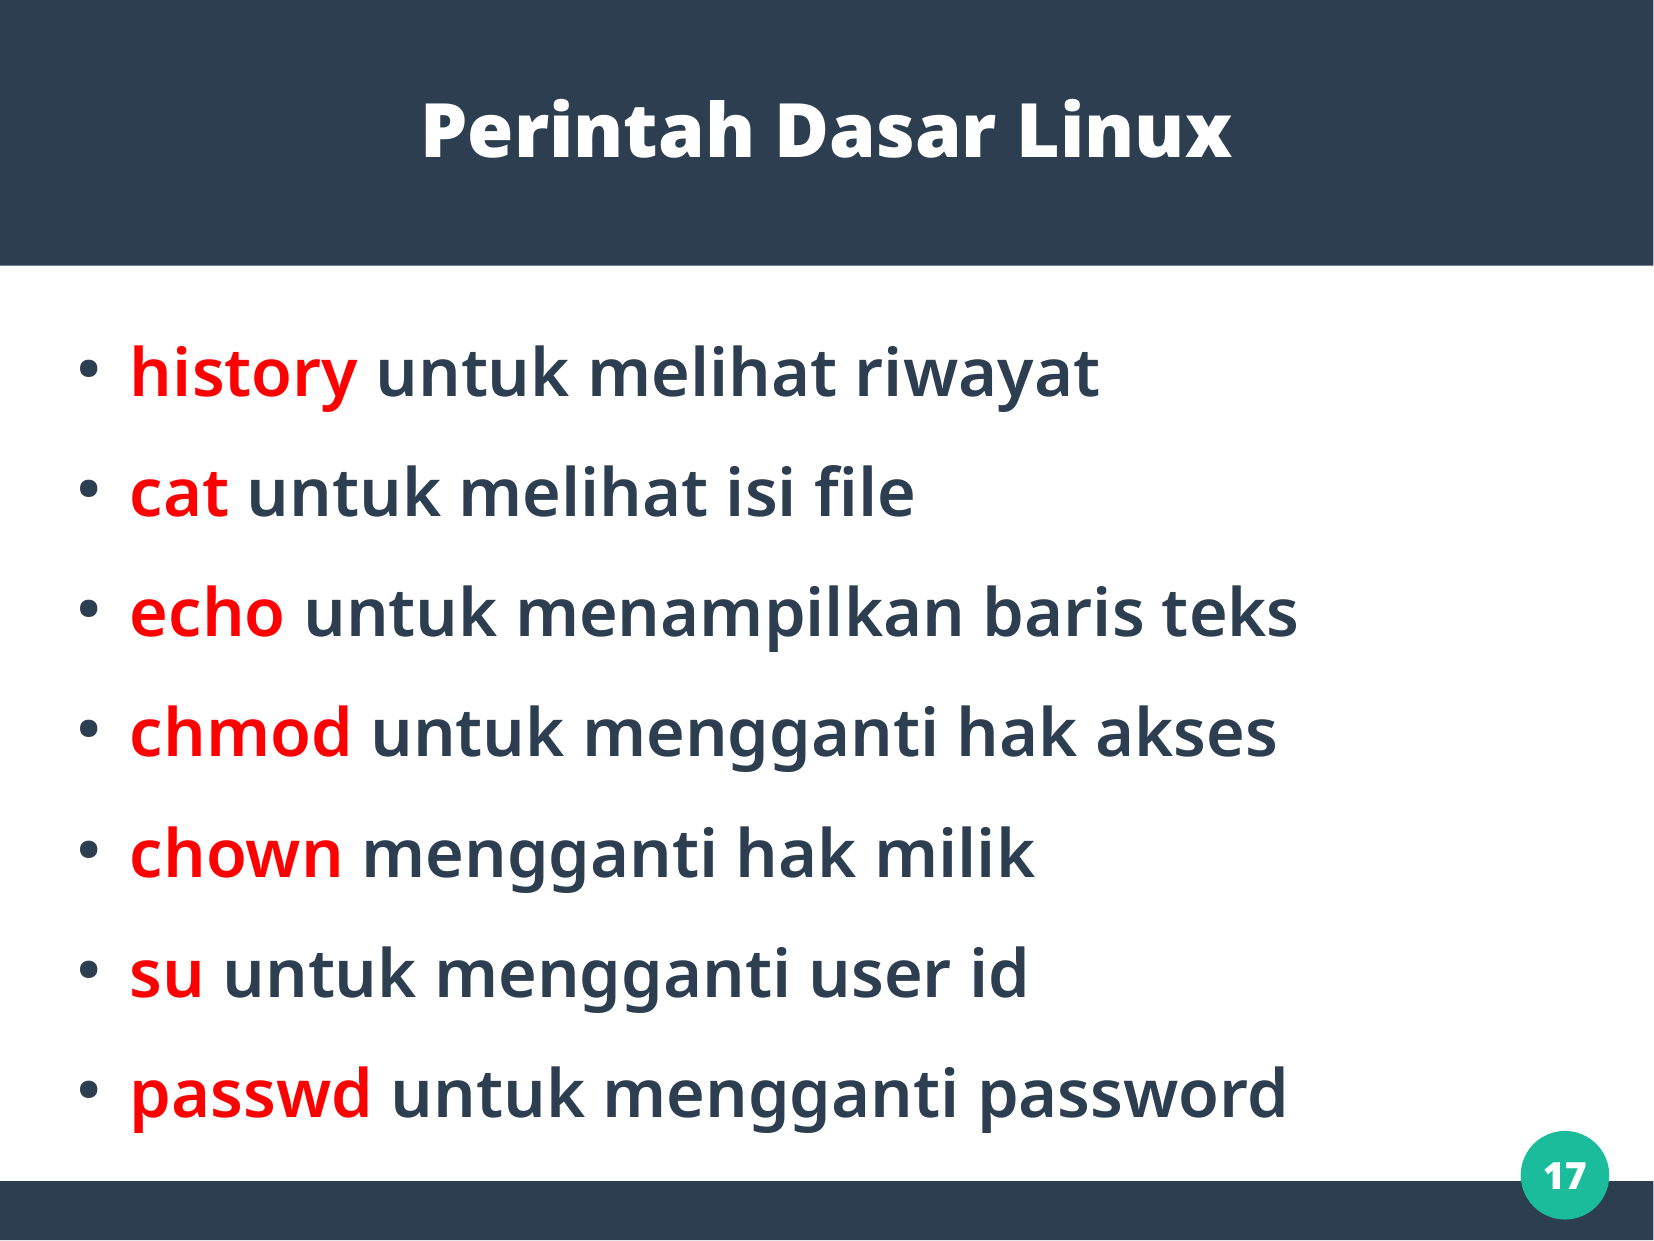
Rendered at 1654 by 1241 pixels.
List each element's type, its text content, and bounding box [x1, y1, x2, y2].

list history untuk melihat riwayat cat untuk melihat isi file echo untuk menampilkan baris teks chmod untuk mengganti hak akses chown mengganti hak milik su untuk mengganti user id passwd untuk mengganti password [59, 324, 1595, 1152]
title Perintah Dasar Linux [59, 49, 1595, 207]
